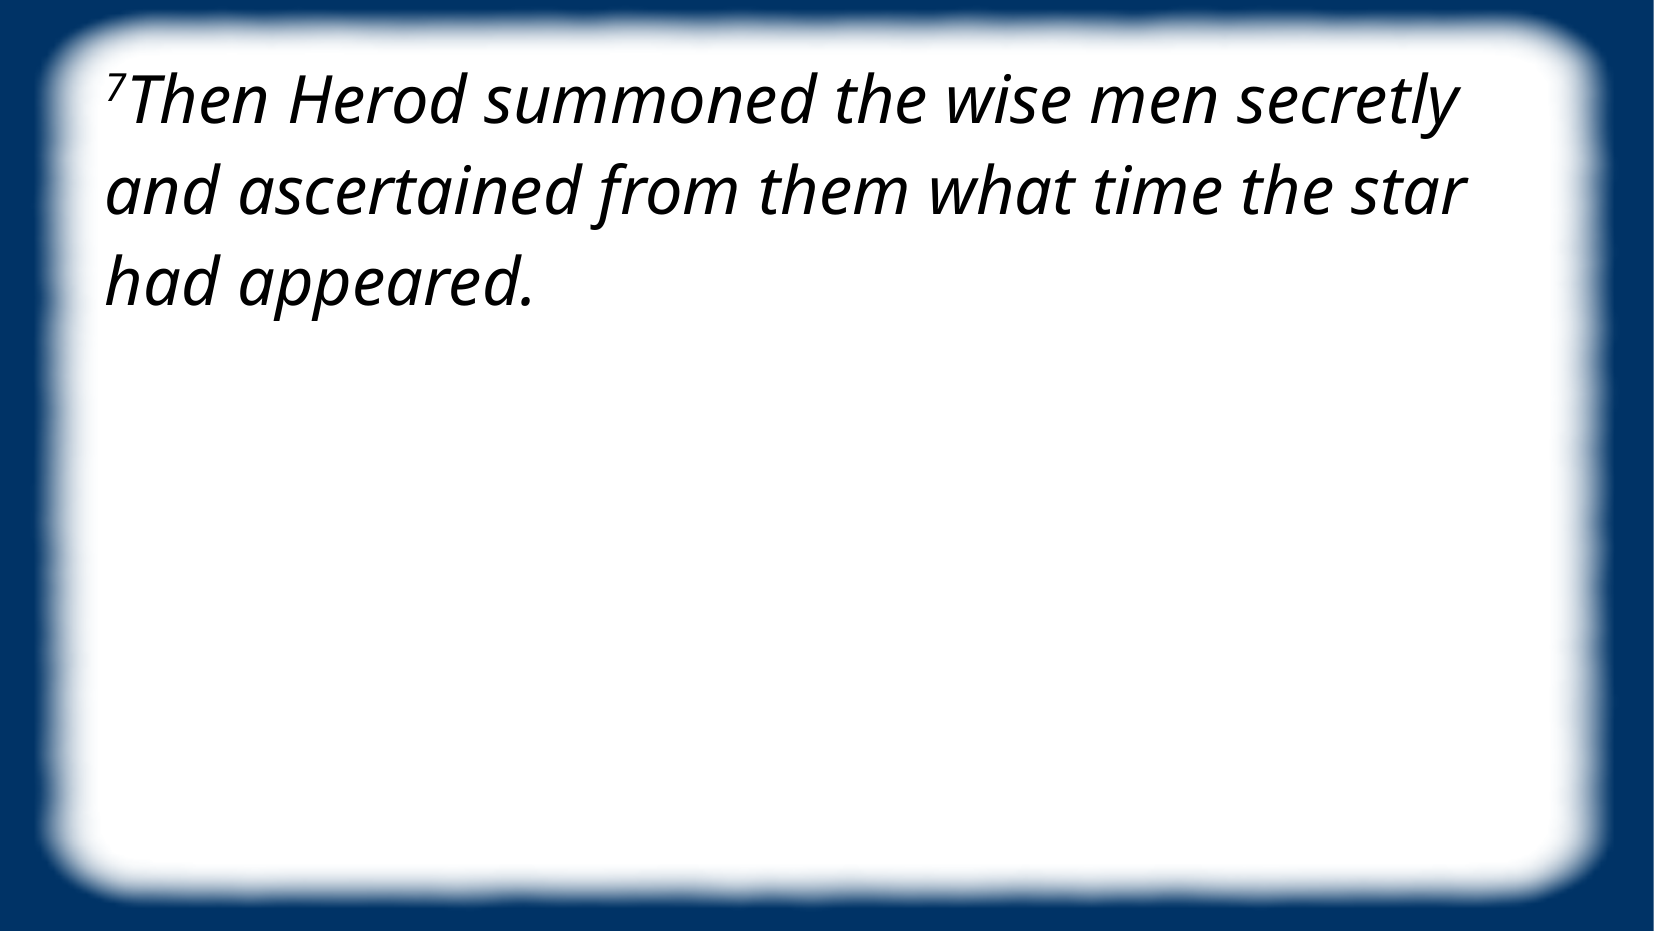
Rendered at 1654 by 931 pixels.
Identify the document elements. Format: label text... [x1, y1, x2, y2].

text_box 7Then Herod summoned the wise men secretly and ascertained from them what time the star had appeared. [90, 45, 1561, 327]
picture [0, 0, 1654, 931]
